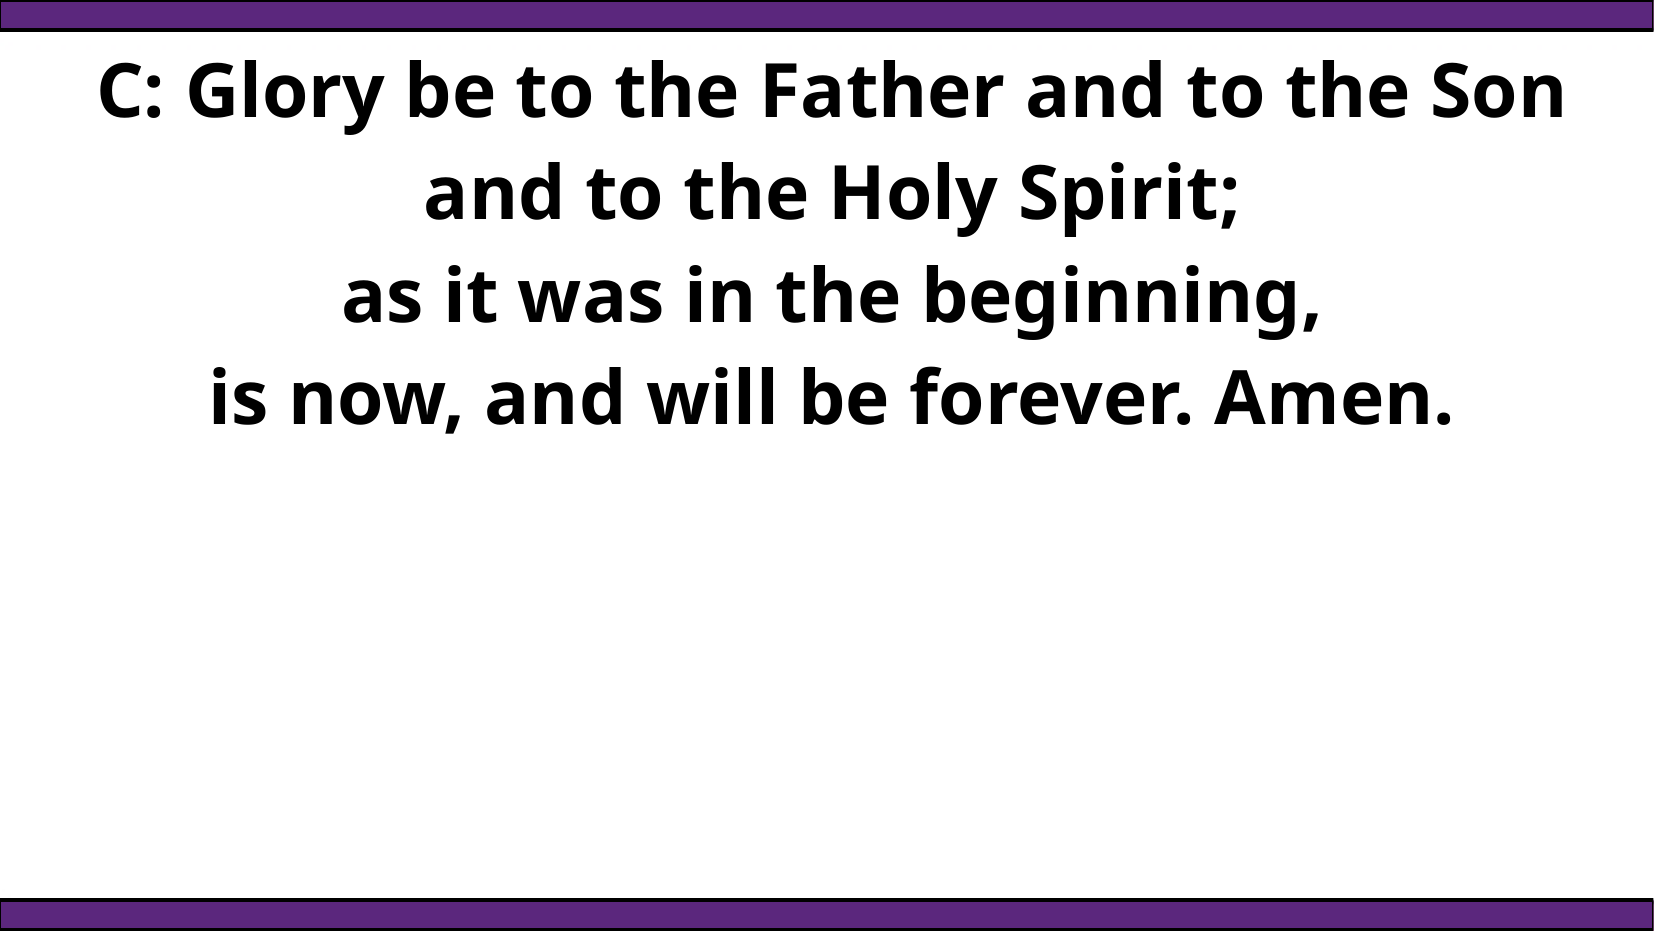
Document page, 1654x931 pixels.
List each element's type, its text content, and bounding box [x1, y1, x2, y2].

text_box [0, 900, 1654, 931]
text_box C: Glory be to the Father and to the Son and to the Holy Spirit; as it was in the beginning, is now, and will be forever. Amen. [45, 30, 1621, 445]
picture [0, 31, 1654, 900]
text_box [0, 0, 1654, 31]
